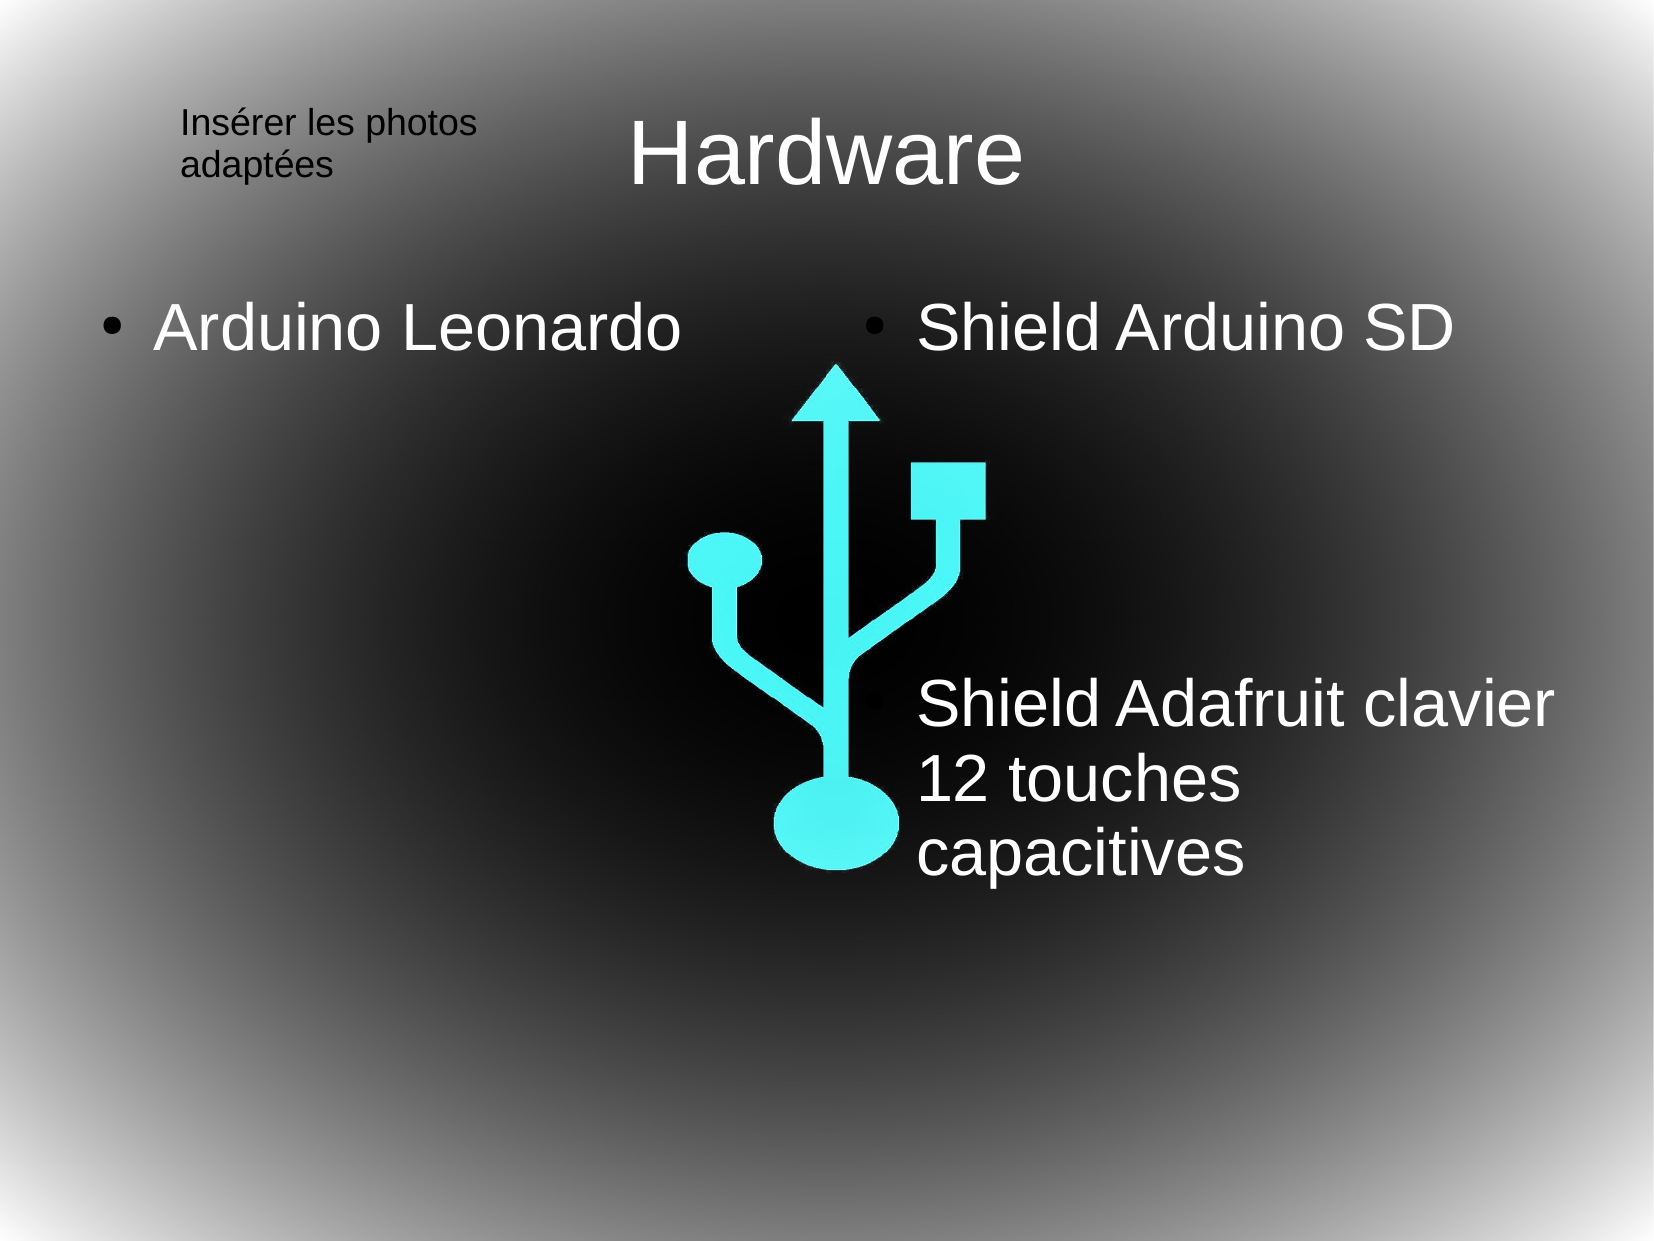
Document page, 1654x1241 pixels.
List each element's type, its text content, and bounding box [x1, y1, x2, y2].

title Hardware [82, 49, 1571, 257]
list Shield Arduino SD [845, 290, 1572, 634]
picture [0, 0, 1654, 1241]
list Shield Adafruit clavier 12 touches capacitives [845, 665, 1572, 1009]
list Arduino Leonardo [82, 290, 809, 1010]
text_box Insérer les photos adaptées [165, 94, 532, 236]
